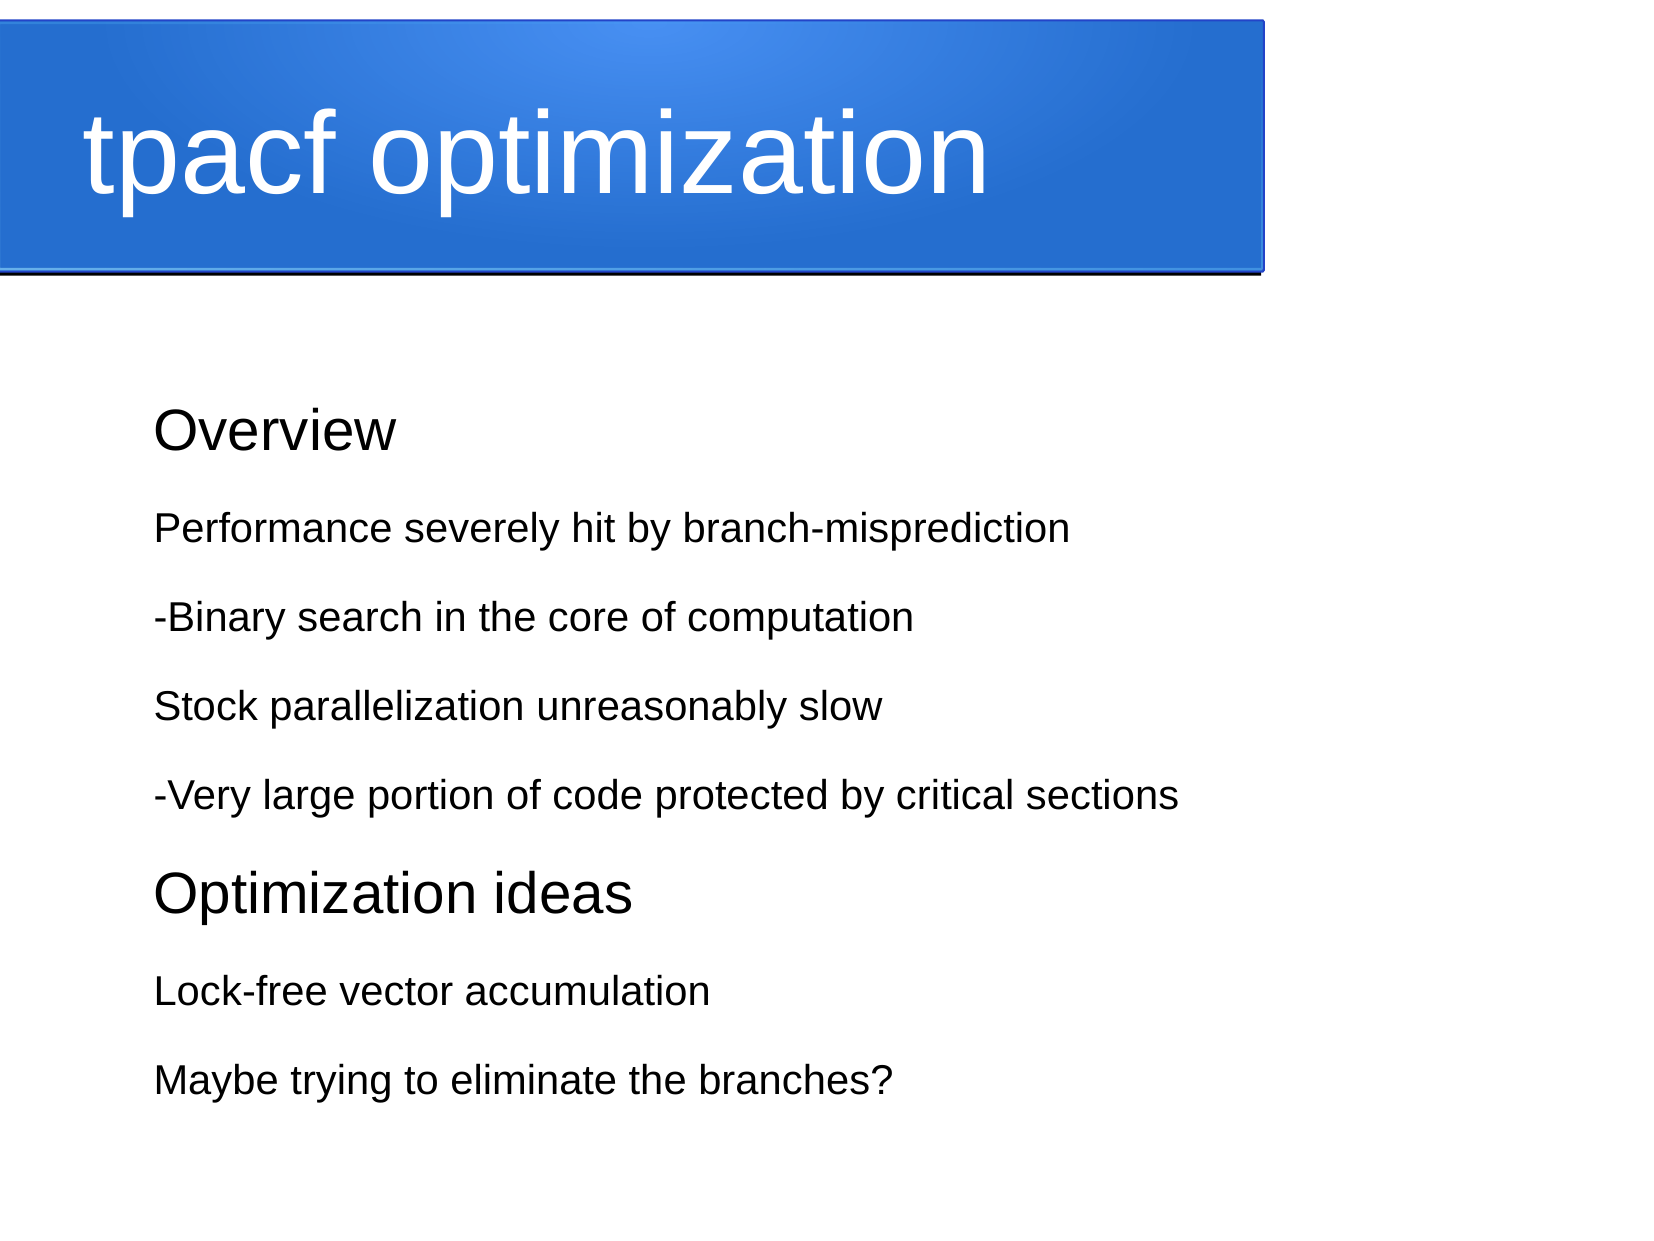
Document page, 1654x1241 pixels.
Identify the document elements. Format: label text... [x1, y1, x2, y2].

list Overview Performance severely hit by branch-misprediction -Binary search in the core of computation Stock parallelization unreasonably slow -Very large portion of code protected by critical sections Optimization ideas Lock-free vector accumulation Maybe trying to eliminate the branches? [82, 290, 1538, 1126]
title tpacf optimization [82, 49, 1250, 257]
